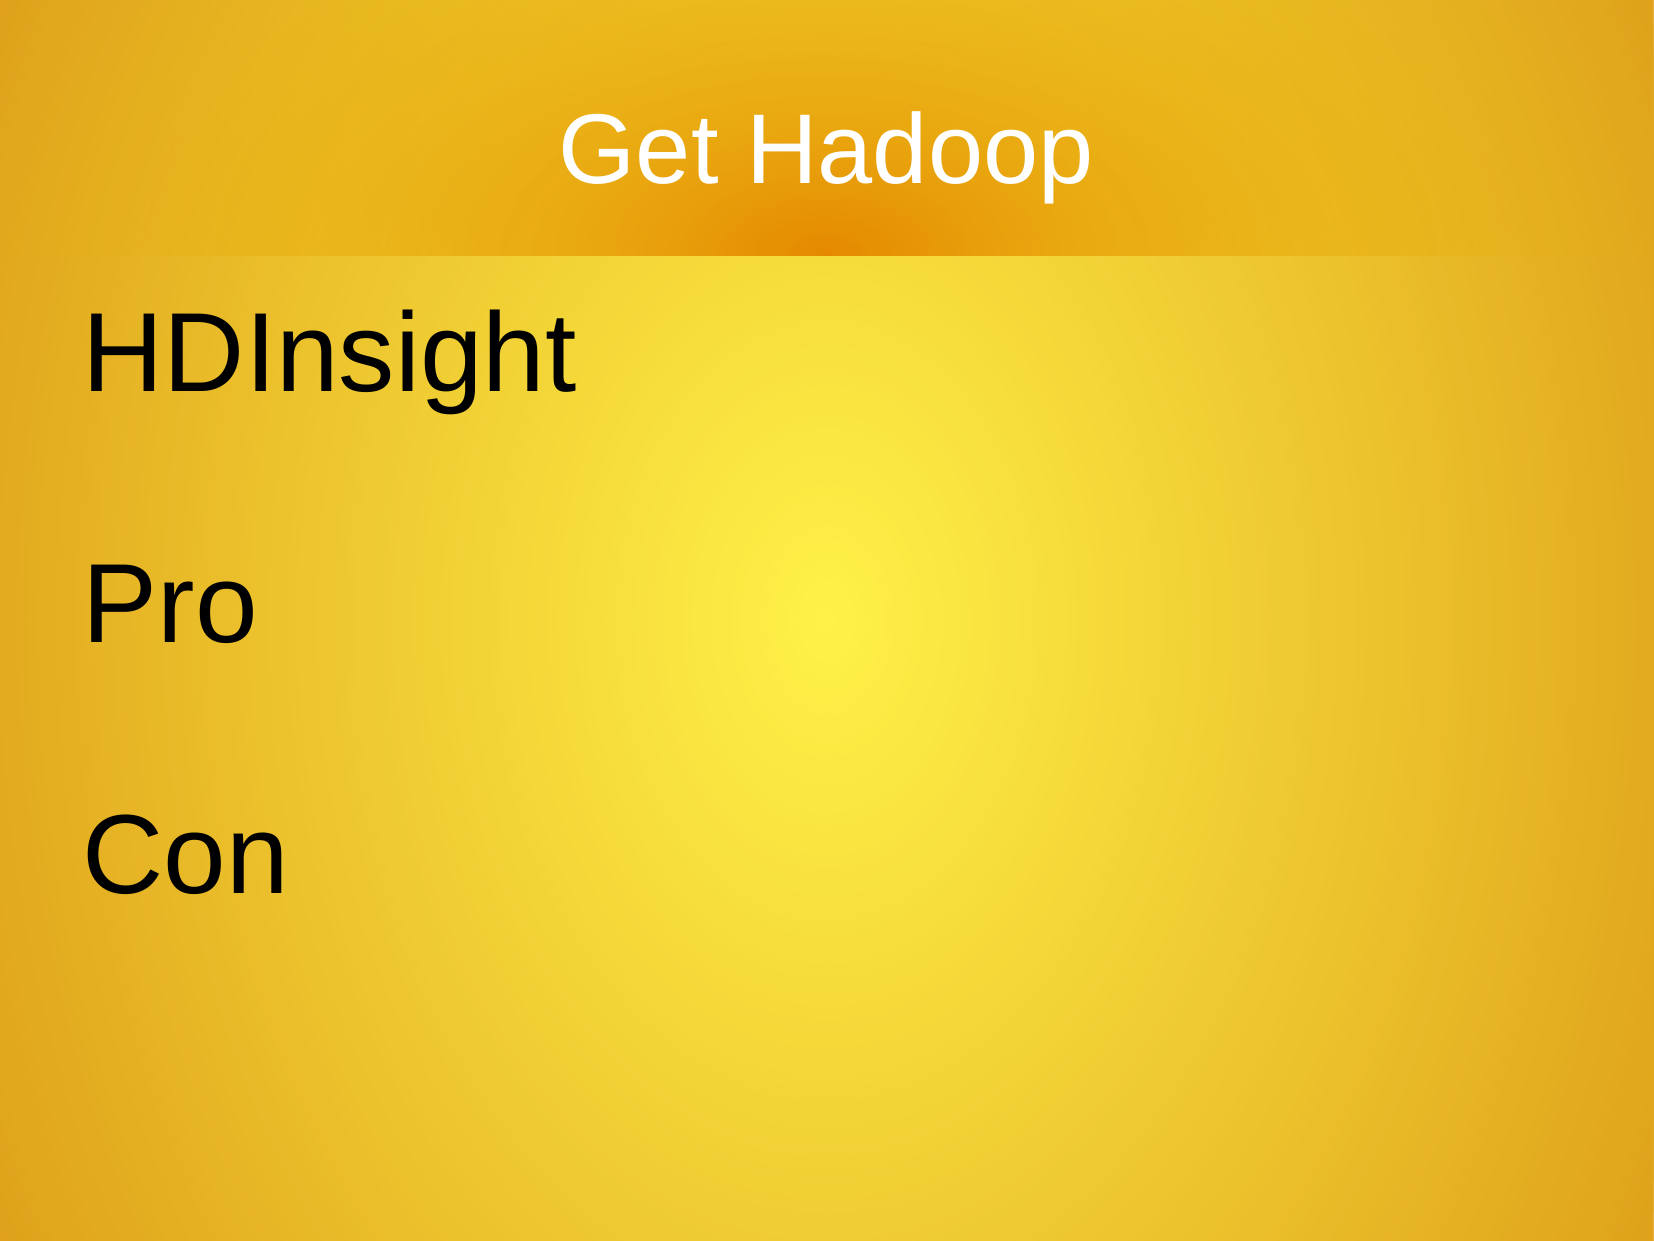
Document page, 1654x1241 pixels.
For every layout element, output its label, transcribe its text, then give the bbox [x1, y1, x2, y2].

subtitle HDInsight Pro Con [82, 290, 1571, 1010]
title Get Hadoop [82, 47, 1571, 252]
